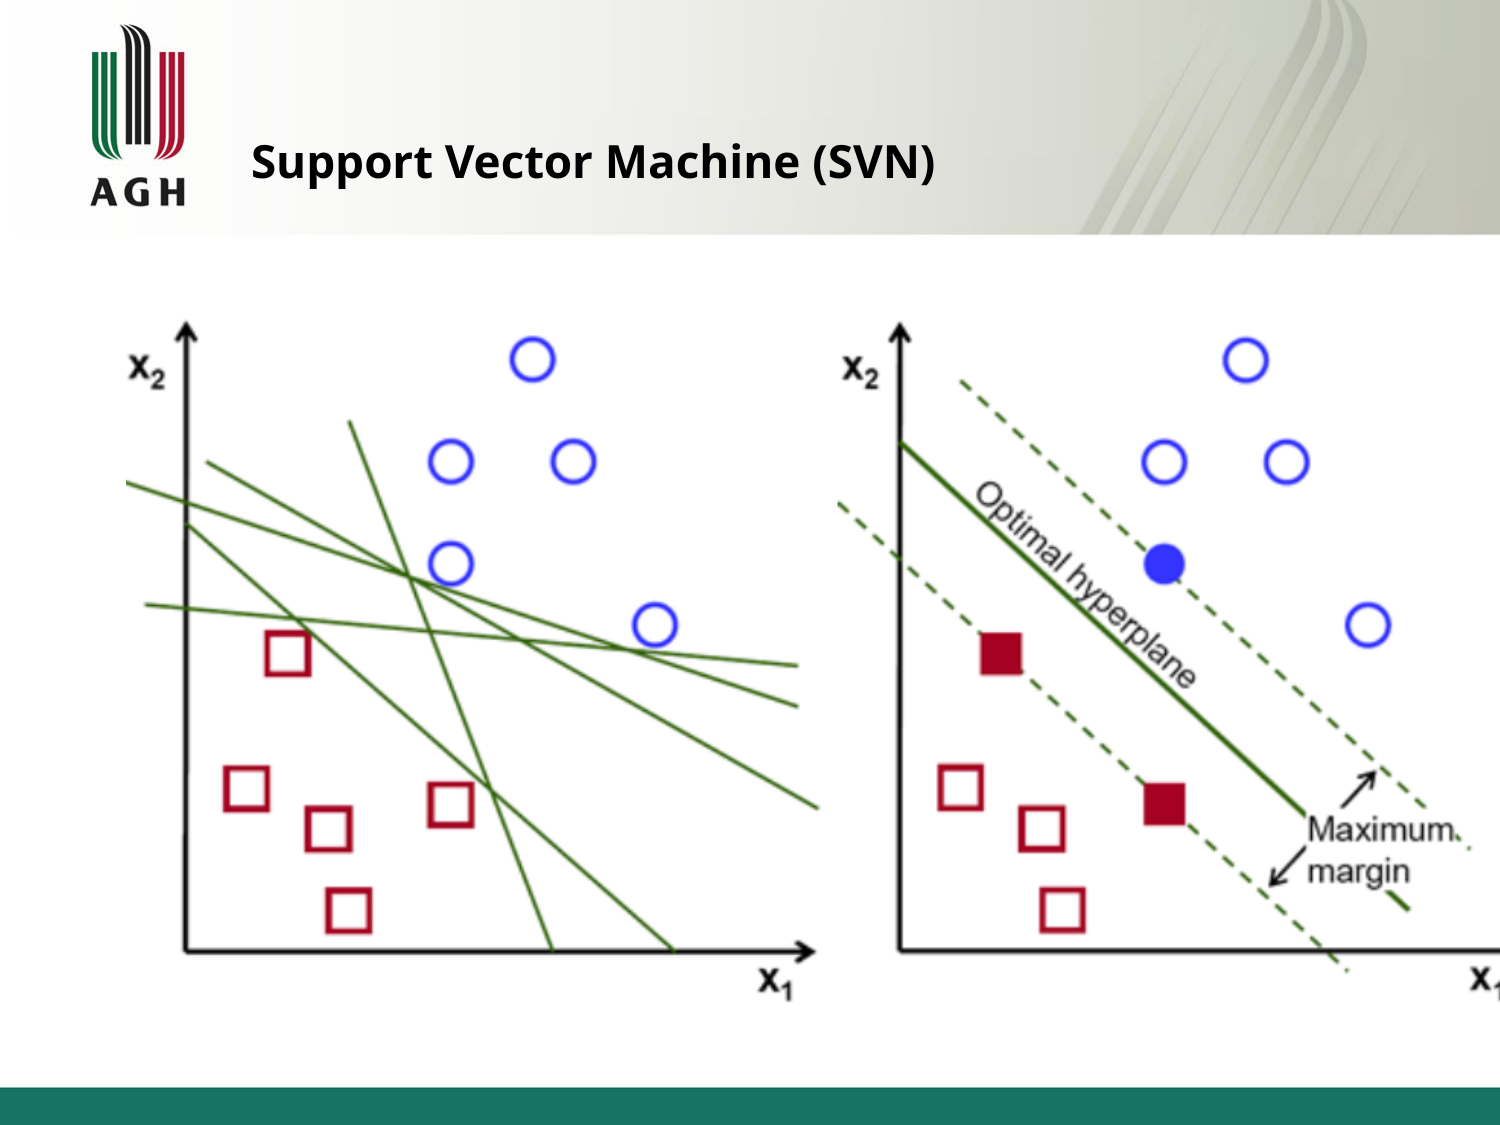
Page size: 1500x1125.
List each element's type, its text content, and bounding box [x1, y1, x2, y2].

picture [0, 0, 1500, 1125]
text_box Support Vector Machine (SVN) [236, 125, 1500, 196]
